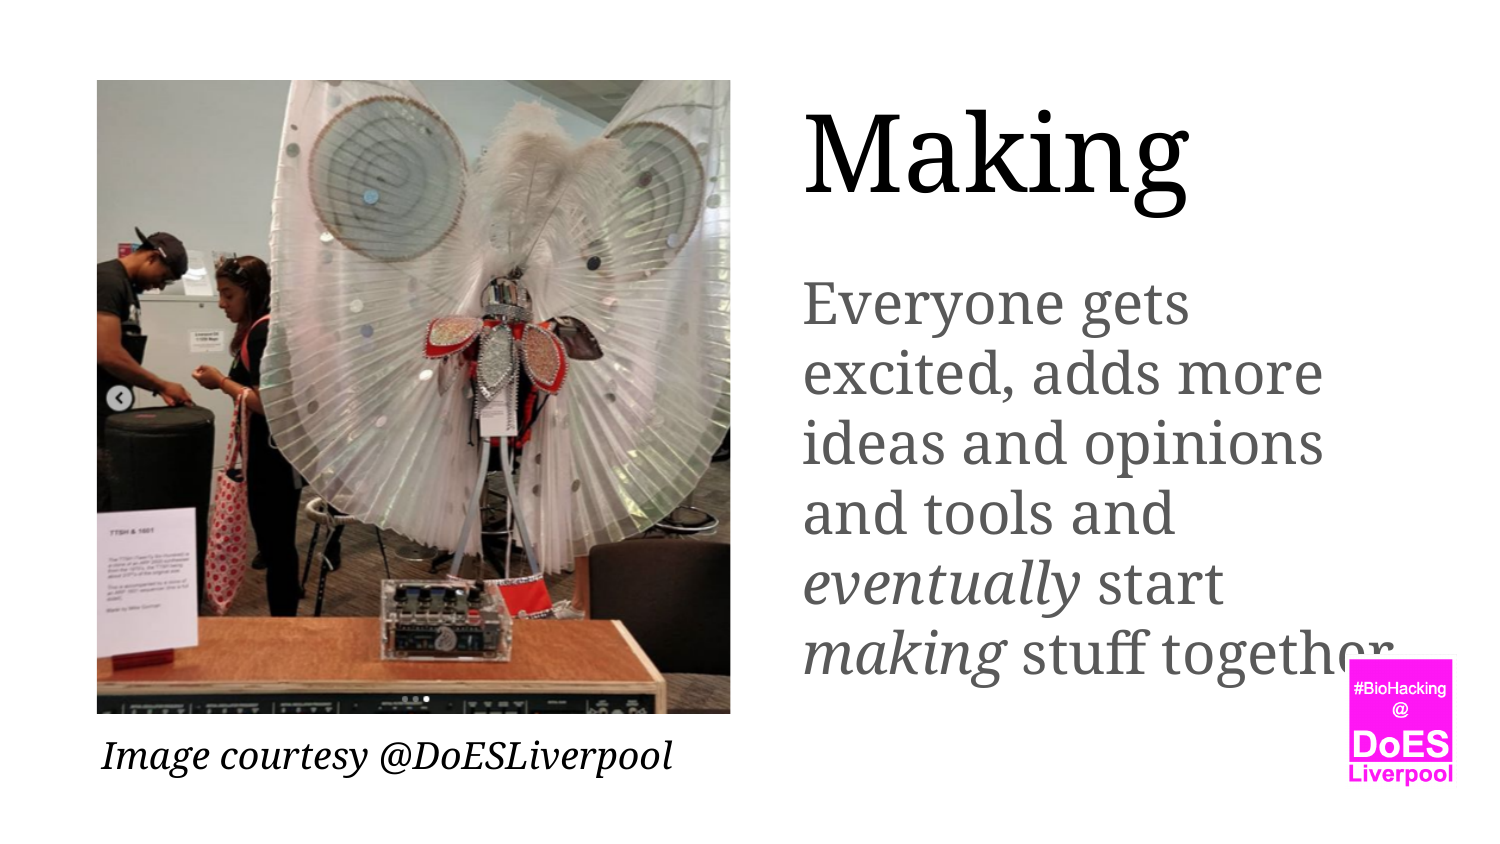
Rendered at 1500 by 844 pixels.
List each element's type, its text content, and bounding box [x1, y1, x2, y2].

picture [1345, 654, 1457, 789]
subtitle Everyone gets excited, adds more ideas and opinions and tools and eventually start making stuff together [787, 251, 1421, 642]
title Making [787, 80, 1421, 230]
picture [96, 80, 731, 714]
text_box Image courtesy @DoESLiverpool [86, 716, 1292, 844]
